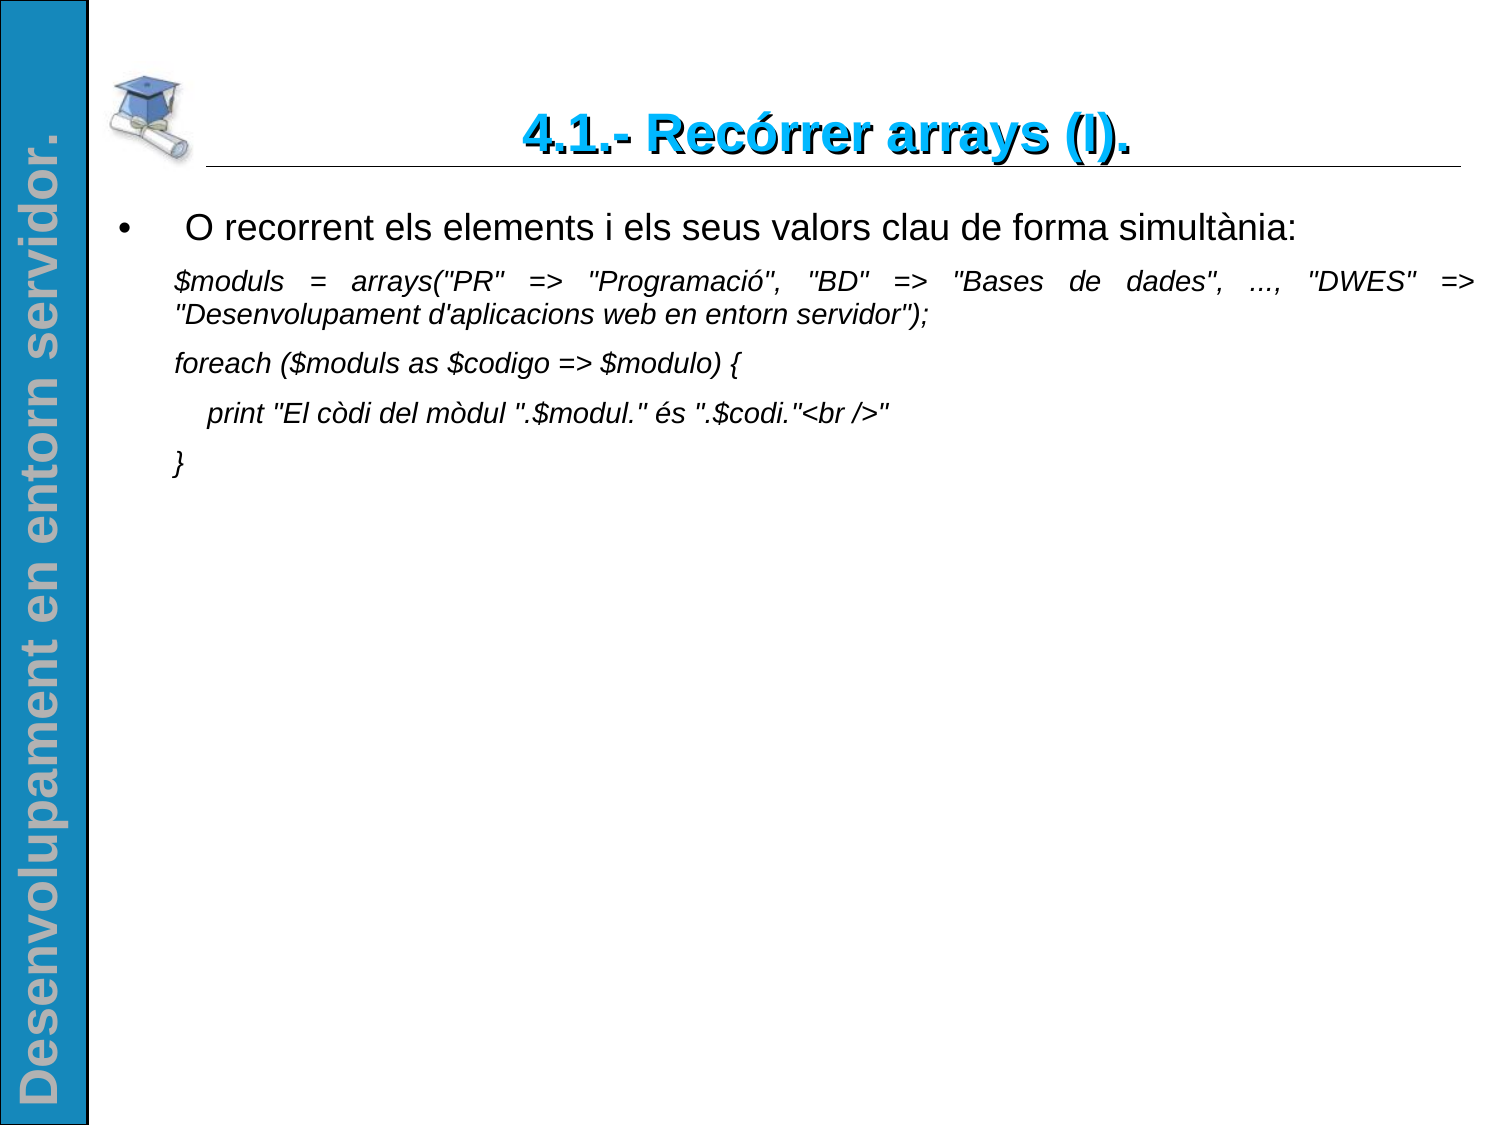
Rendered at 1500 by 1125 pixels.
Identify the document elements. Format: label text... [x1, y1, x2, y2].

list O recorrent els elements i els seus valors clau de forma simultània: $moduls = arrays("PR" => "Programació", "BD" => "Bases de dades", ..., "DWES" => "Desenvolupament d'aplicacions web en entorn servidor"); foreach ($moduls as $codigo => $modulo) { print "El còdi del mòdul ".$modul." és ".$codi."<br />" } [118, 206, 1477, 1034]
picture [93, 61, 206, 174]
title 4.1.- Recórrer arrays (I). [206, 88, 1447, 178]
